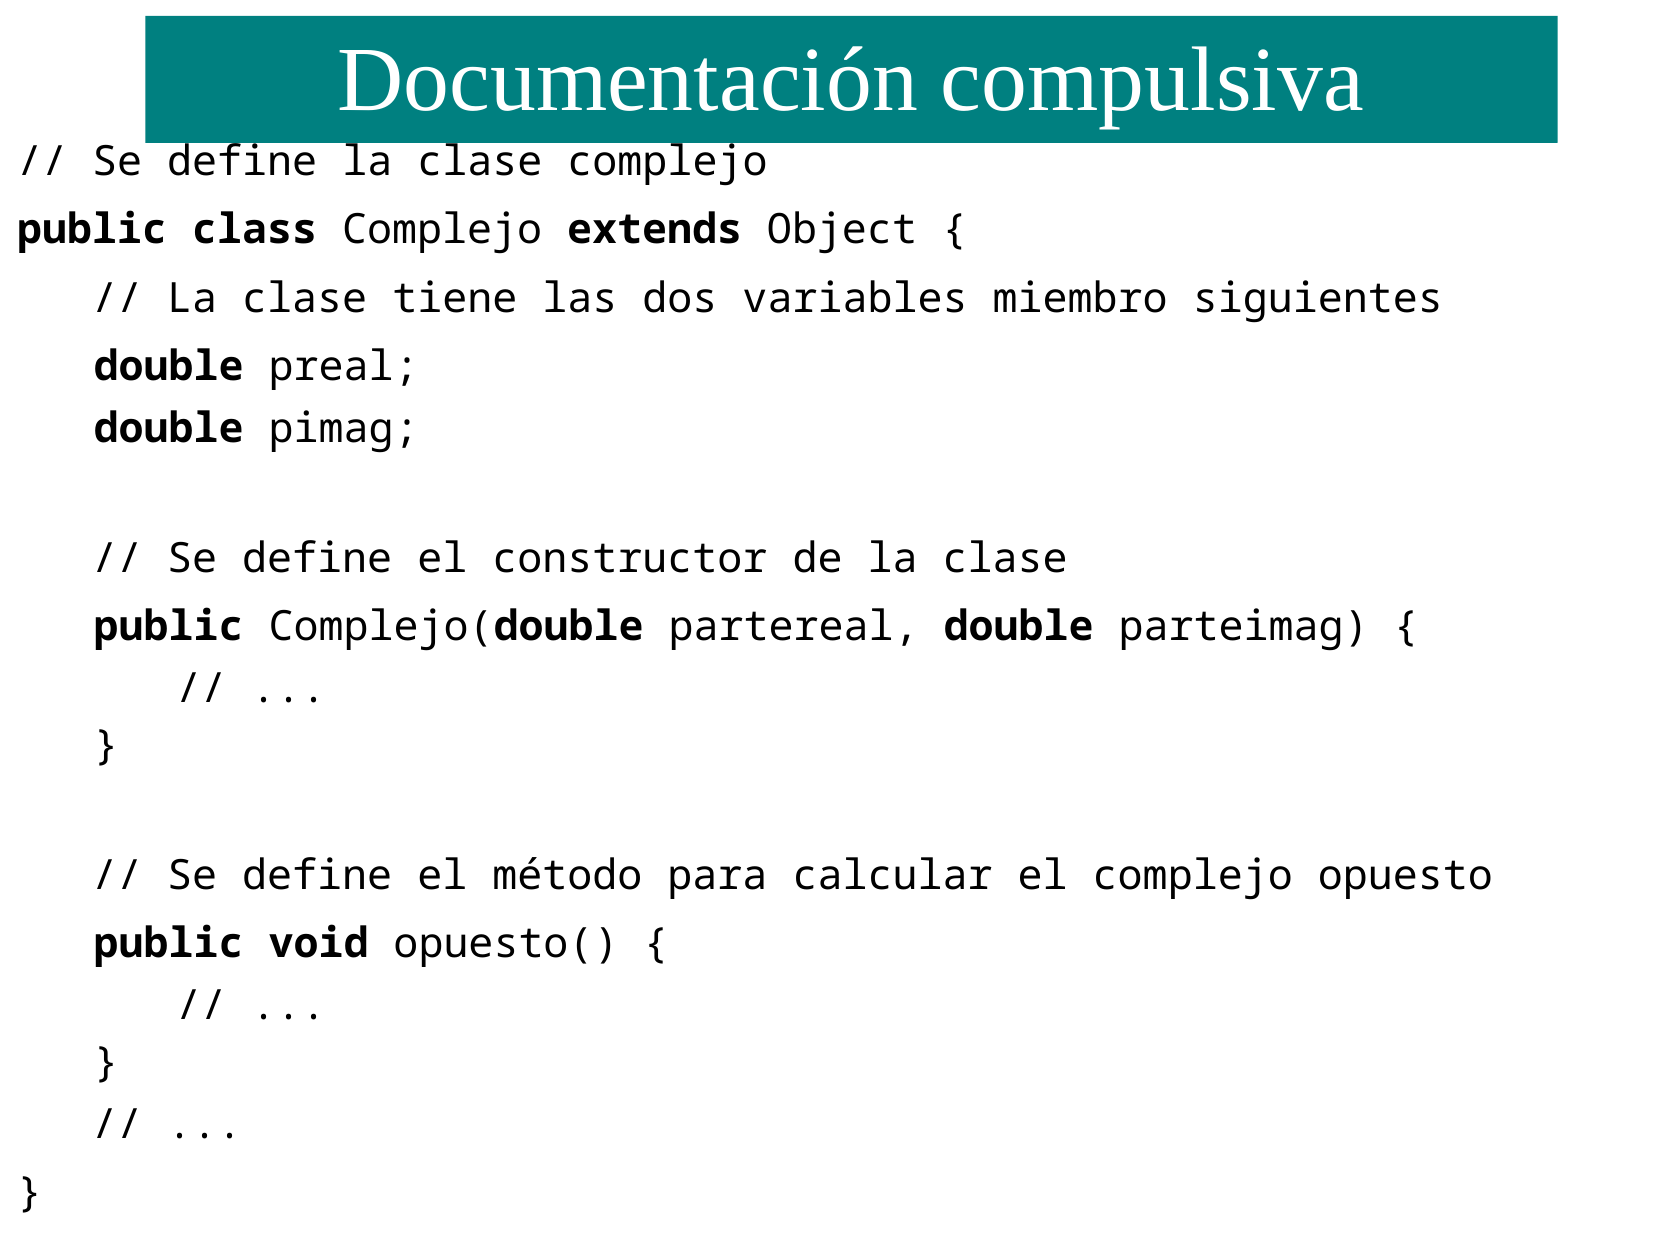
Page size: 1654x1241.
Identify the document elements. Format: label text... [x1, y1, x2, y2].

text_box // Se define la clase complejo public class Complejo extends Object { // La clase tiene las dos variables miembro siguientes double preal; double pimag; // Se define el constructor de la clase public Complejo(double partereal, double parteimag) { // ... } // Se define el método para calcular el complejo opuesto public void opuesto() { // ... } // ... } [0, 144, 1654, 1215]
text_box [145, 132, 1558, 143]
text_box Documentación compulsiva [145, 26, 1558, 132]
text_box [145, 15, 1558, 26]
